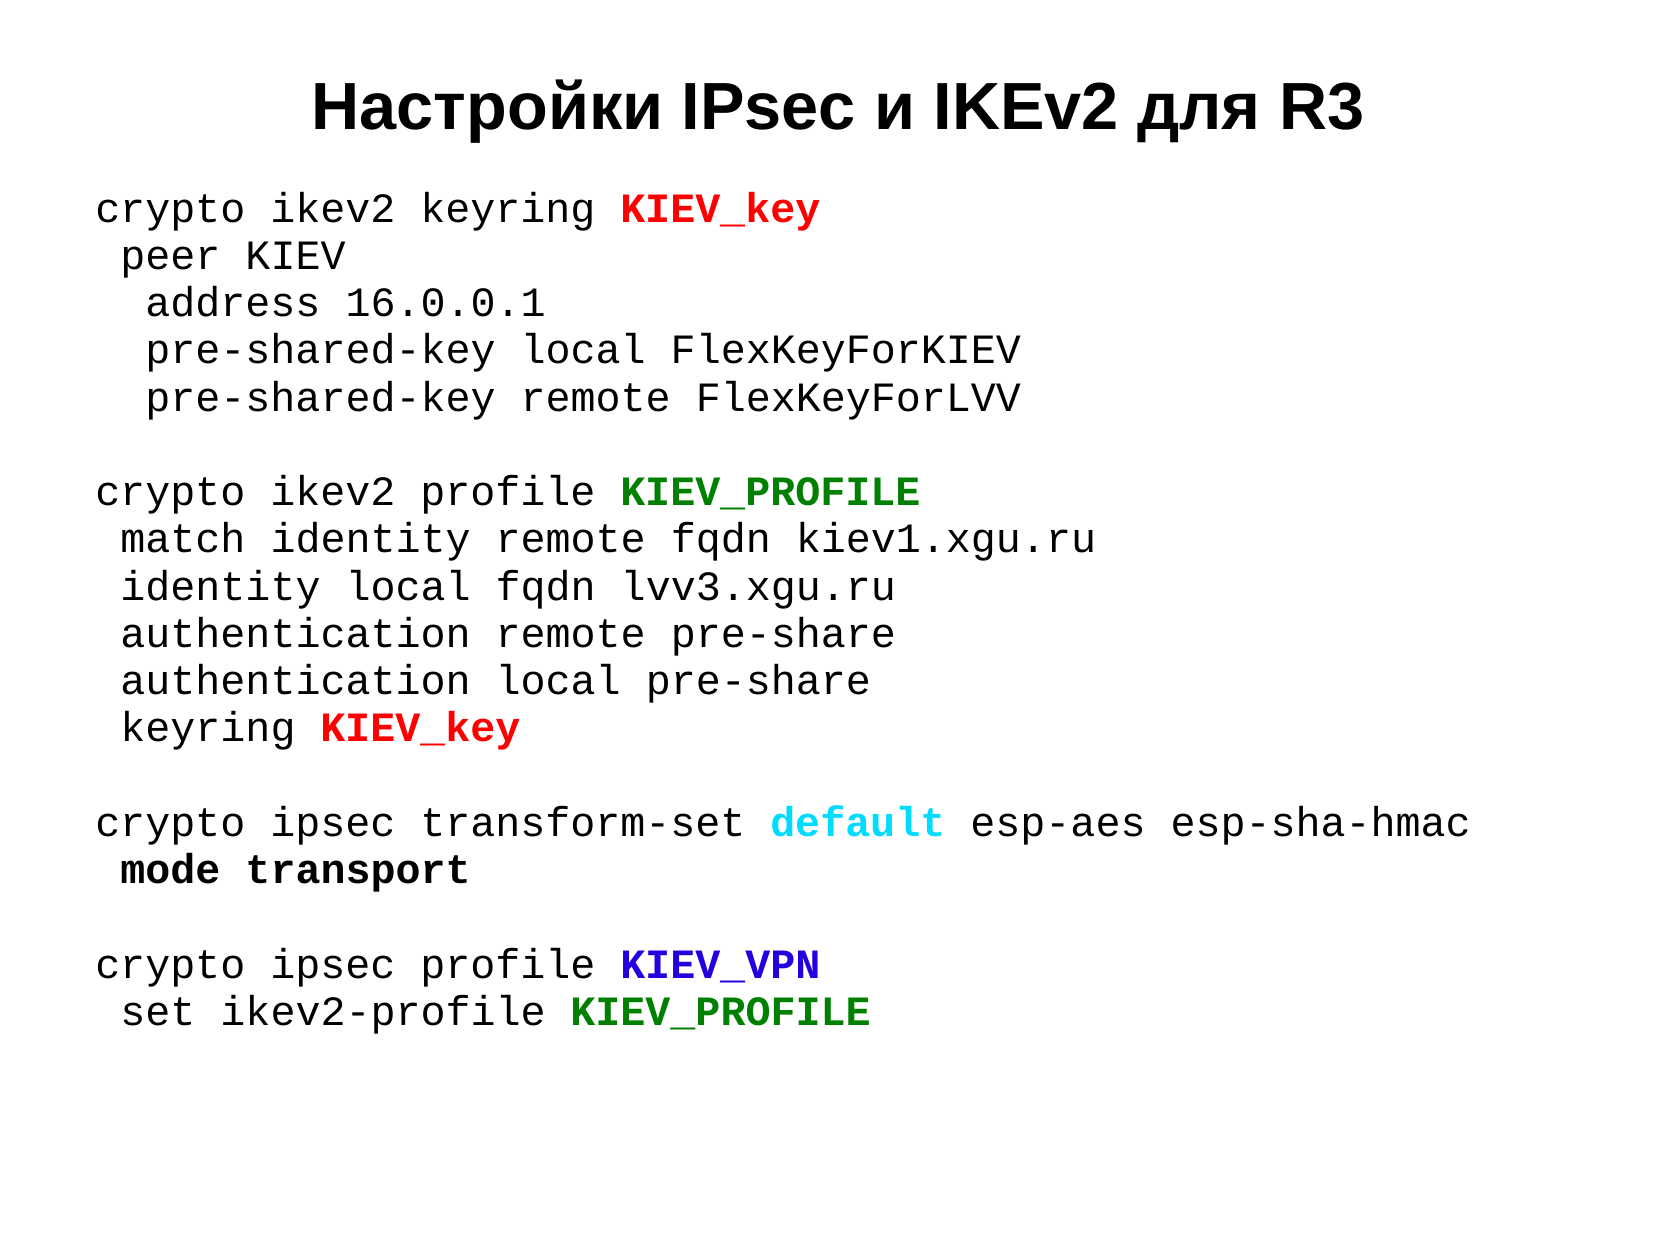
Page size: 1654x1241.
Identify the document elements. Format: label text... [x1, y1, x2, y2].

text_box Настройки IPsec и IKEv2 для R3 [64, 37, 1613, 151]
list crypto ikev2 keyring KIEV_key peer KIEV address 16.0.0.1 pre-shared-key local FlexKeyForKIEV pre-shared-key remote FlexKeyForLVV crypto ikev2 profile KIEV_PROFILE match identity remote fqdn kiev1.xgu.ru identity local fqdn lvv3.xgu.ru authentication remote pre-share authentication local pre-share keyring KIEV_key crypto ipsec transform-set default esp-aes esp-sha-hmac mode transport crypto ipsec profile KIEV_VPN set ikev2-profile KIEV_PROFILE [95, 187, 1538, 1208]
